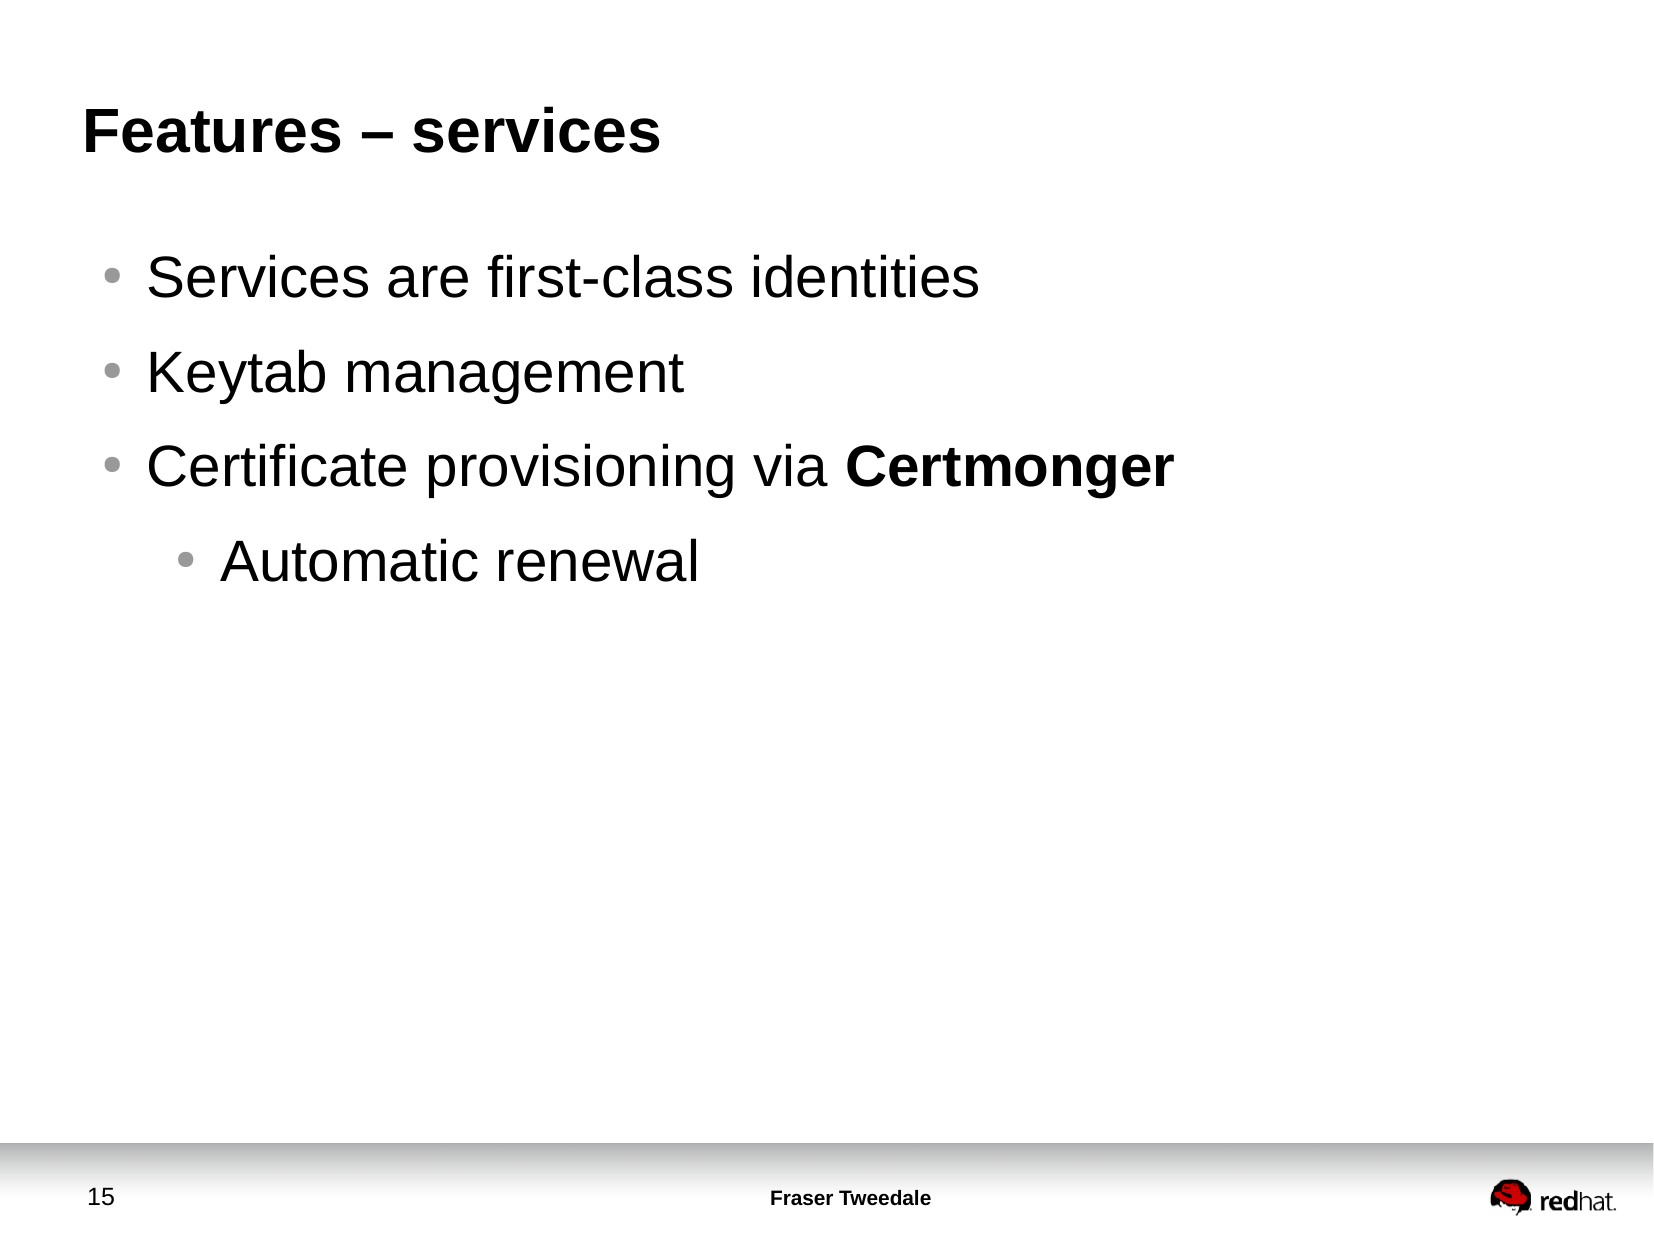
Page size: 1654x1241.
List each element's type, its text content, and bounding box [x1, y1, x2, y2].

list Services are first-class identities Keytab management Certificate provisioning via Certmonger Automatic renewal [86, 244, 1576, 1039]
title Features – services [82, 37, 1571, 226]
picture [0, 1143, 1654, 1241]
